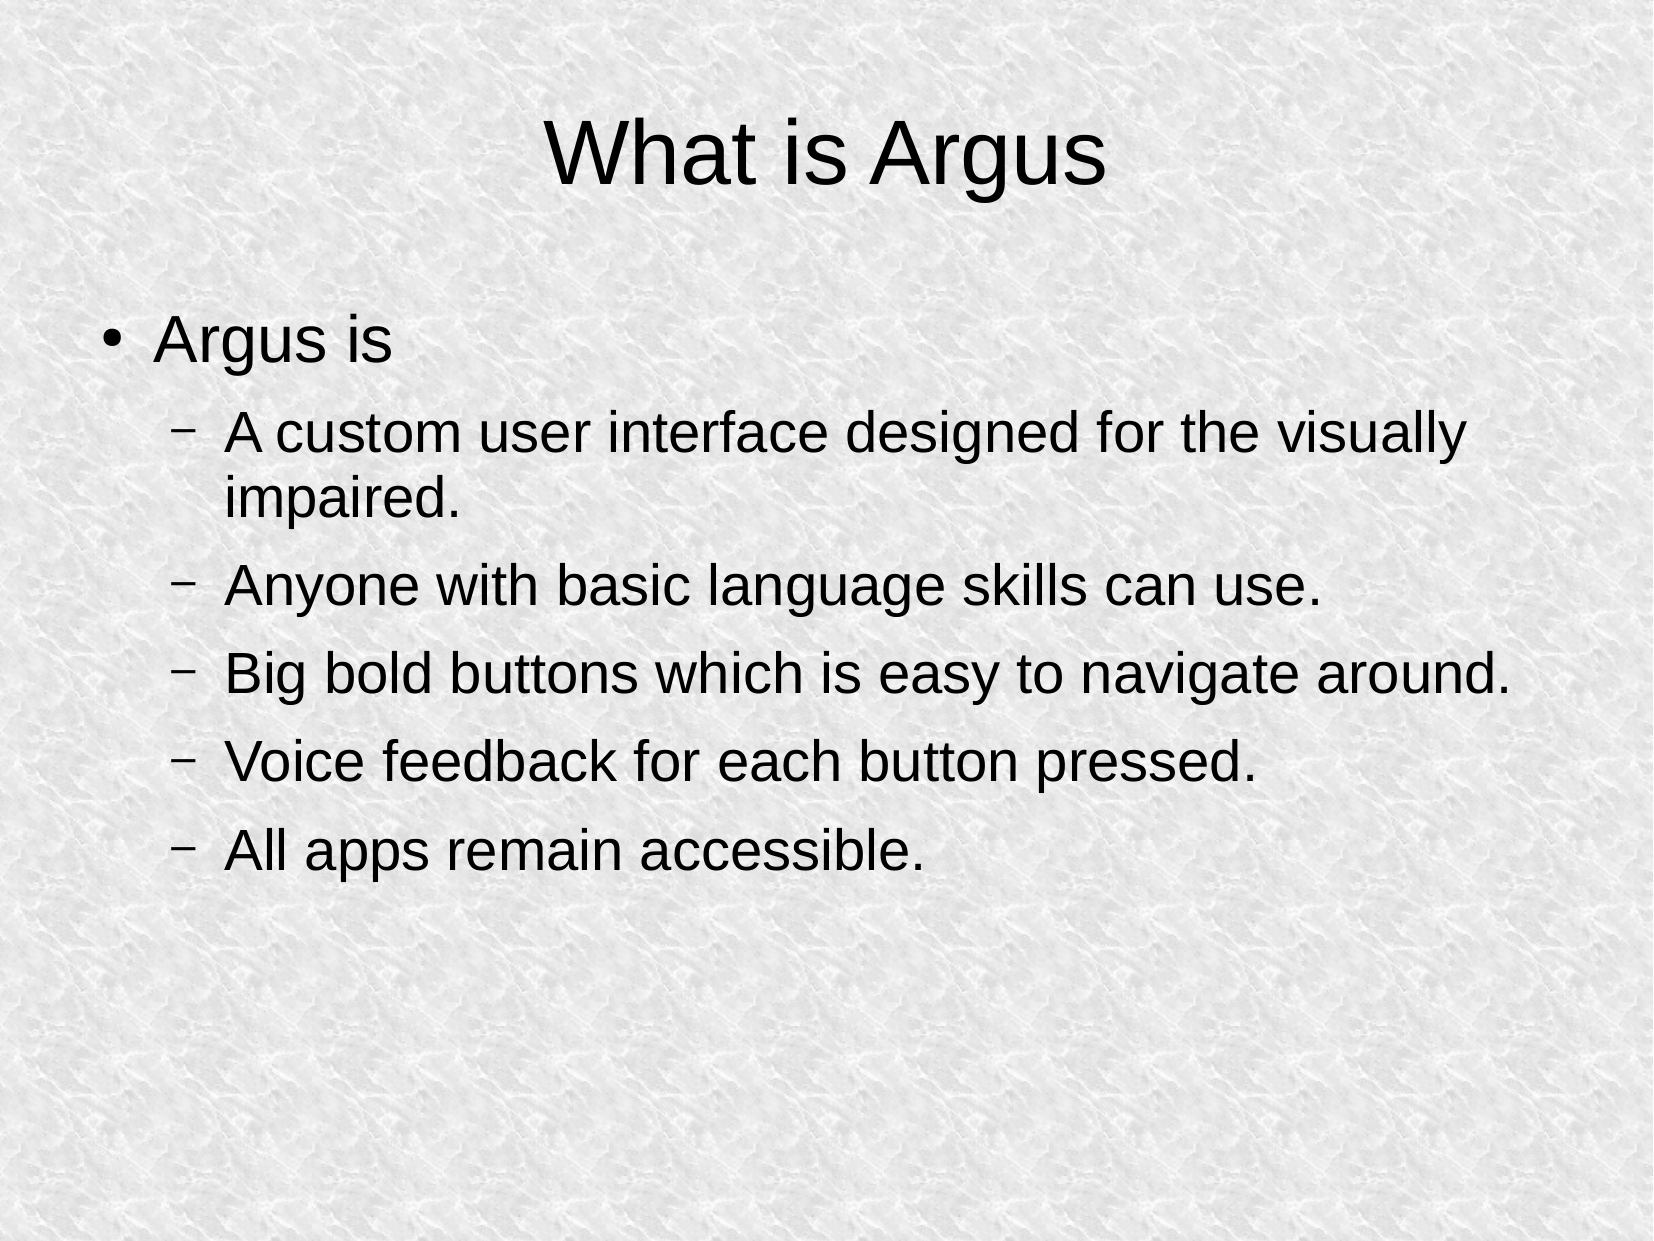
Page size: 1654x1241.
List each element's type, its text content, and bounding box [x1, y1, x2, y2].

title What is Argus [82, 49, 1571, 257]
list Argus is A custom user interface designed for the visually impaired. Anyone with basic language skills can use. Big bold buttons which is easy to navigate around. Voice feedback for each button pressed. All apps remain accessible. [82, 301, 1571, 1022]
picture [0, 0, 1654, 1241]
